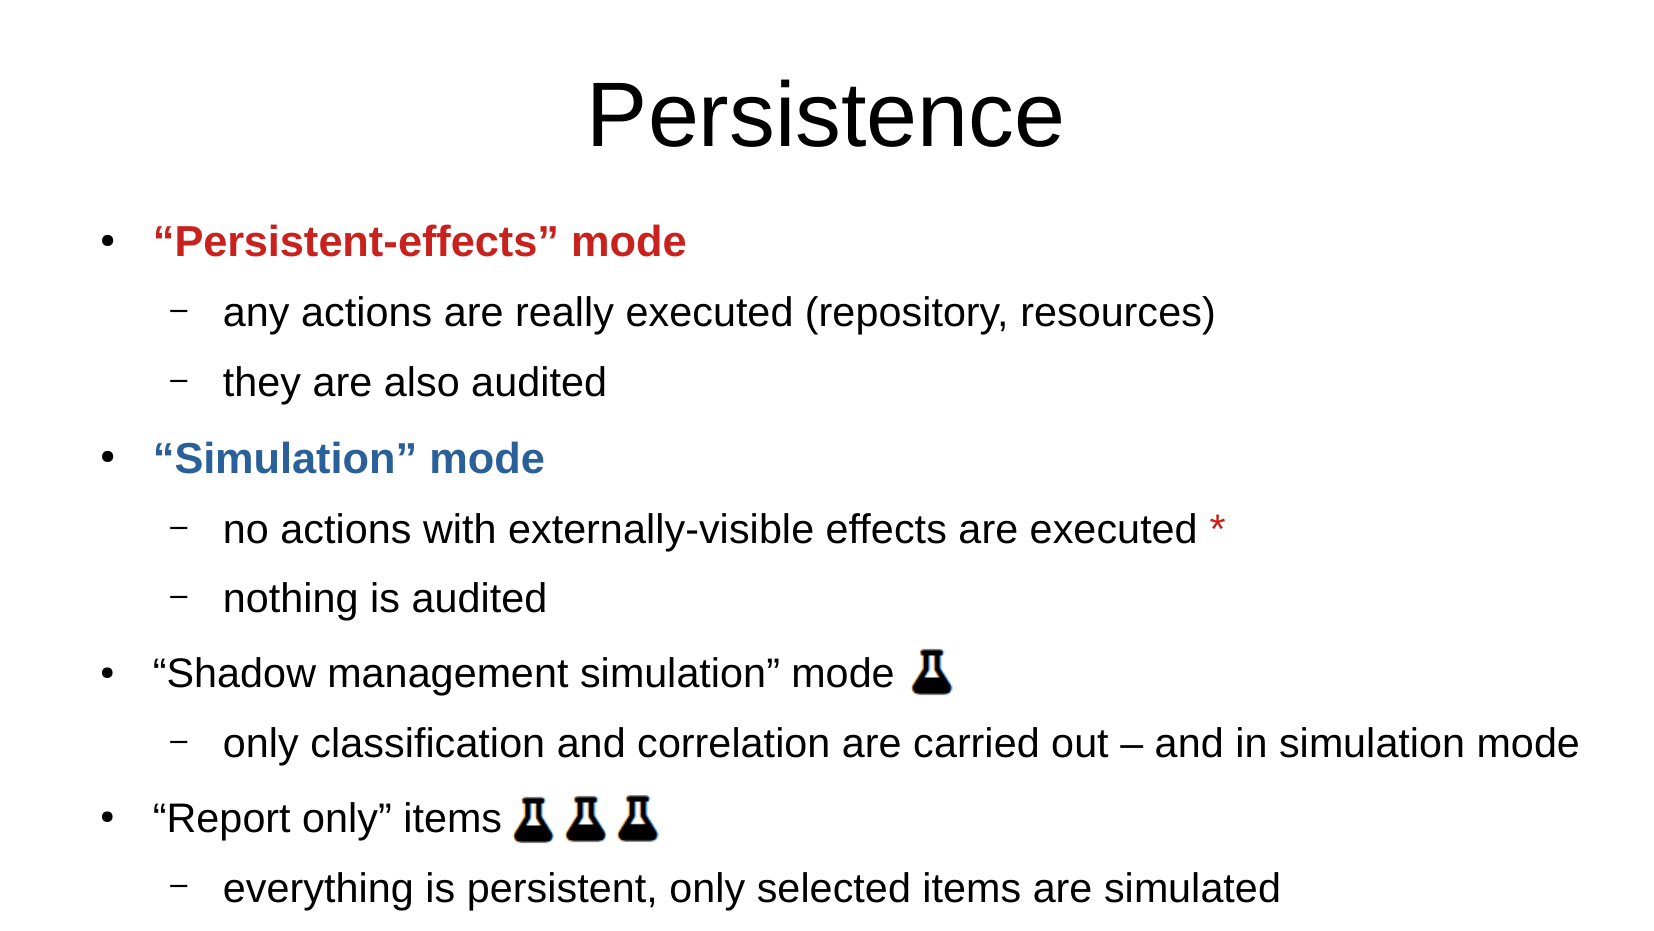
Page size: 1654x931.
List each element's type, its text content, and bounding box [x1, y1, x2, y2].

list “Persistent-effects” mode any actions are really executed (repository, resources) they are also audited “Simulation” mode no actions with externally-visible effects are executed * nothing is audited “Shadow management simulation” mode only classification and correlation are carried out – and in simulation mode “Report only” items everything is persistent, only selected items are simulated [82, 217, 1635, 915]
title Persistence [82, 37, 1571, 193]
picture [900, 640, 967, 703]
picture [502, 786, 673, 851]
